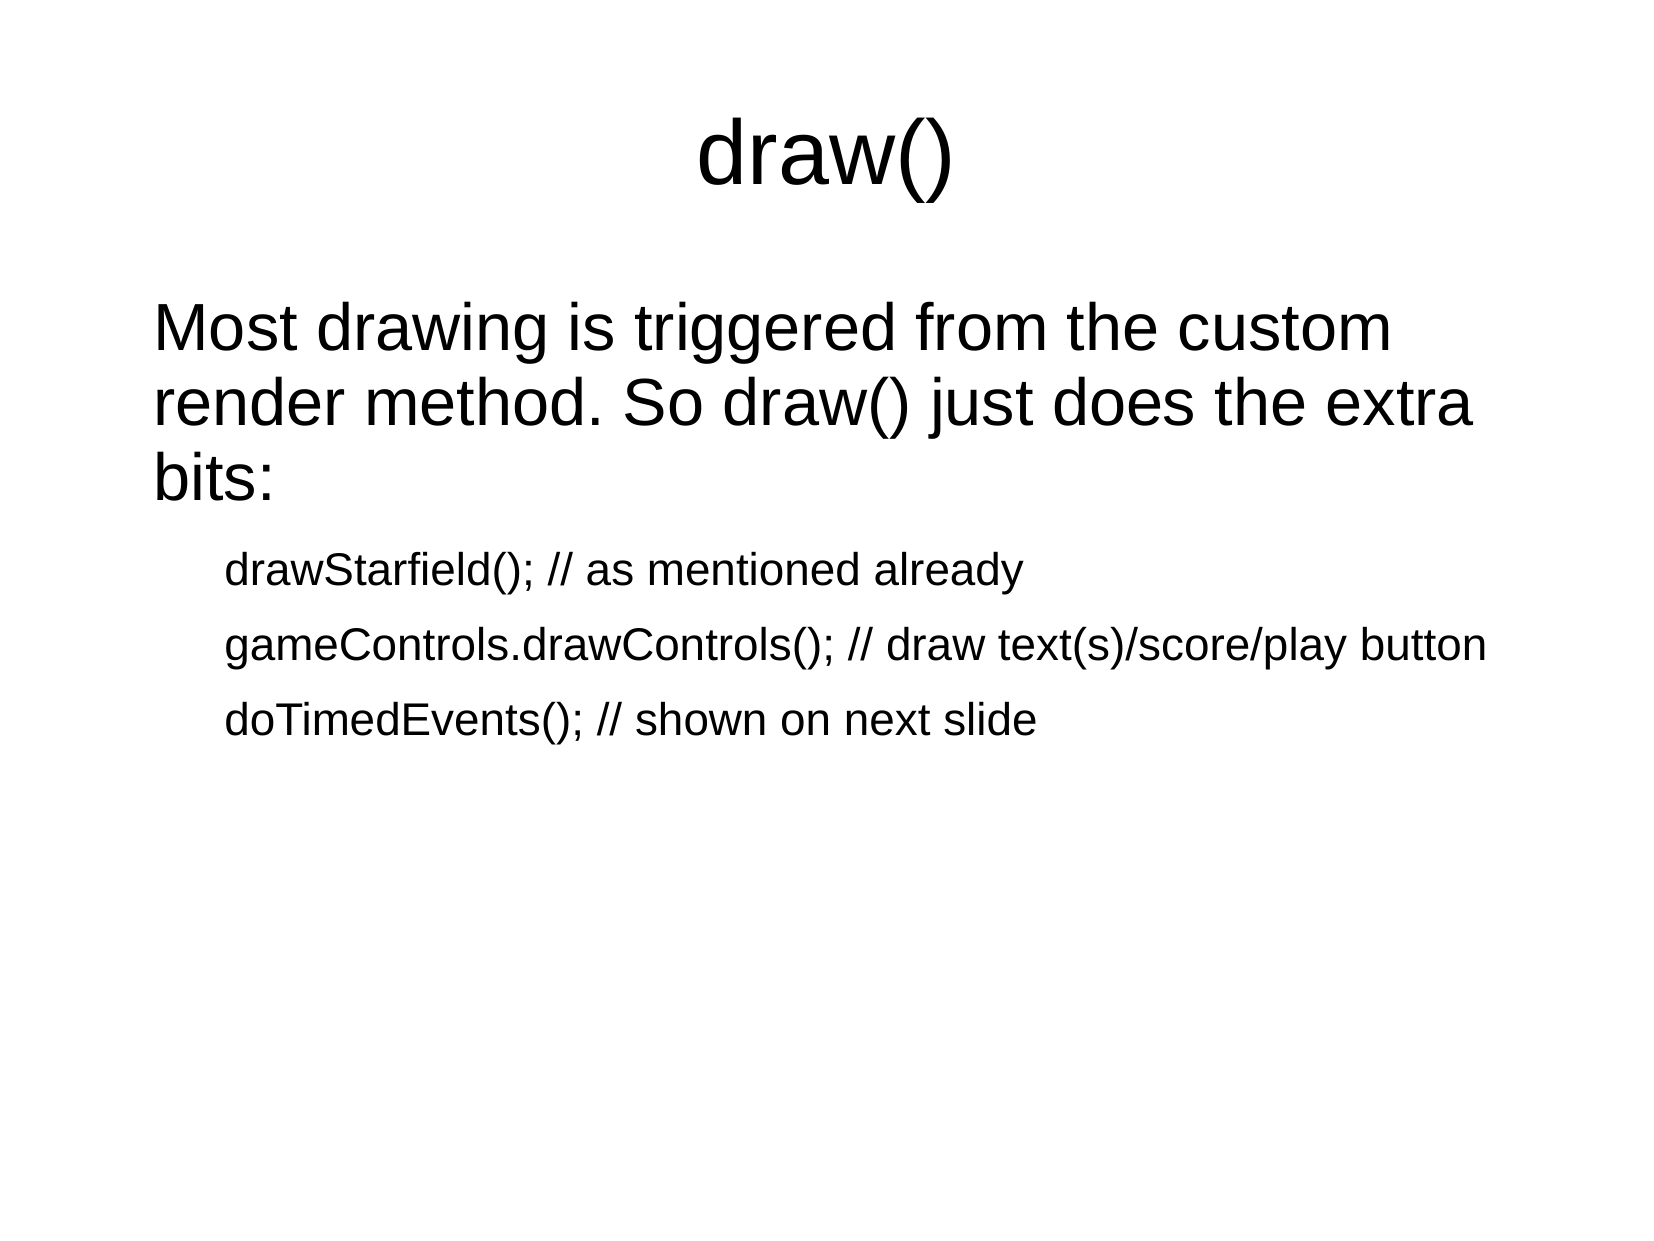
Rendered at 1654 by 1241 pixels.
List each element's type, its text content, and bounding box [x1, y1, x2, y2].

list Most drawing is triggered from the custom render method. So draw() just does the extra bits: drawStarfield(); // as mentioned already gameControls.drawControls(); // draw text(s)/score/play button doTimedEvents(); // shown on next slide [82, 290, 1538, 1010]
title draw() [82, 49, 1571, 257]
